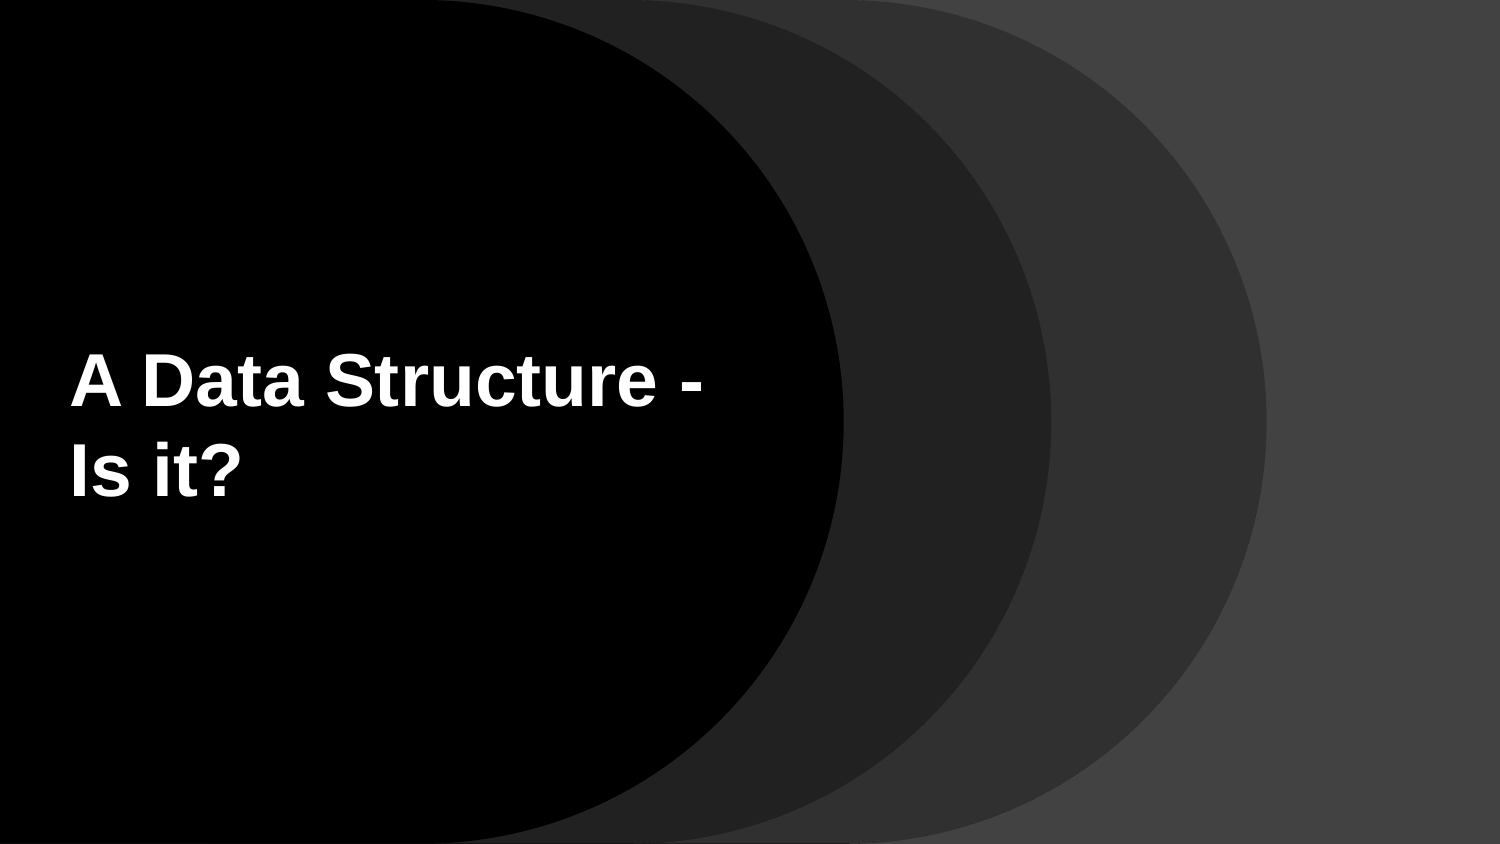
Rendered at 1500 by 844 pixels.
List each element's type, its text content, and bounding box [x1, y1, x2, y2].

title A Data Structure - Is it? [54, 179, 767, 664]
